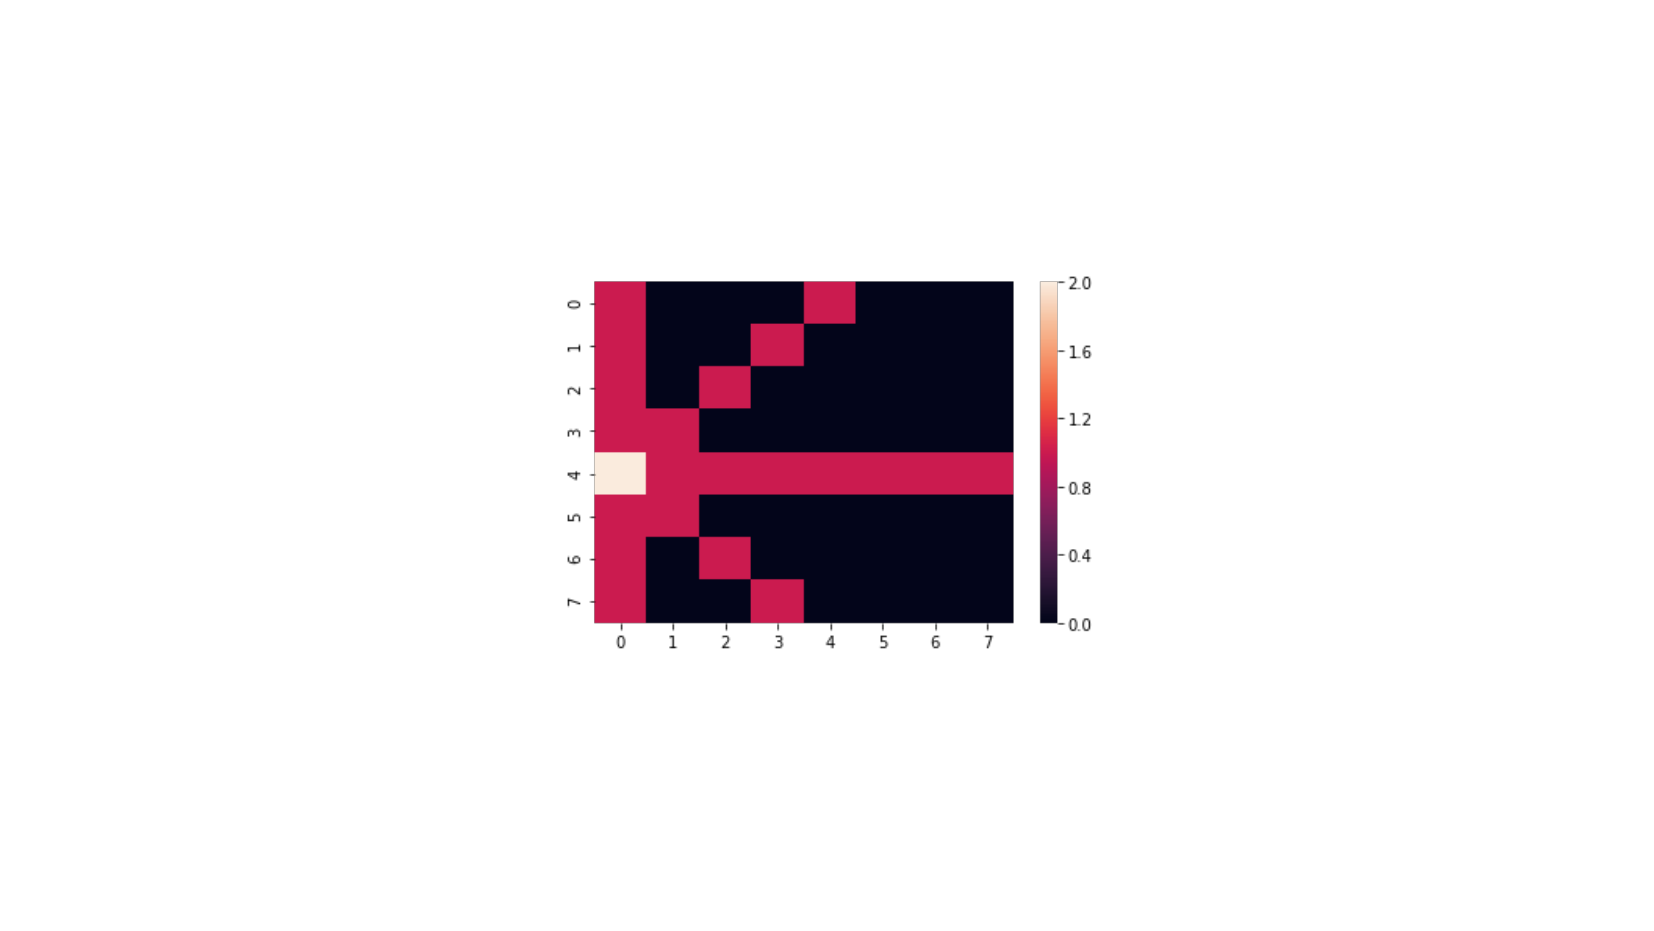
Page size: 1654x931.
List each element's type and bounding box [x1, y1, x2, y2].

picture [557, 266, 1103, 661]
